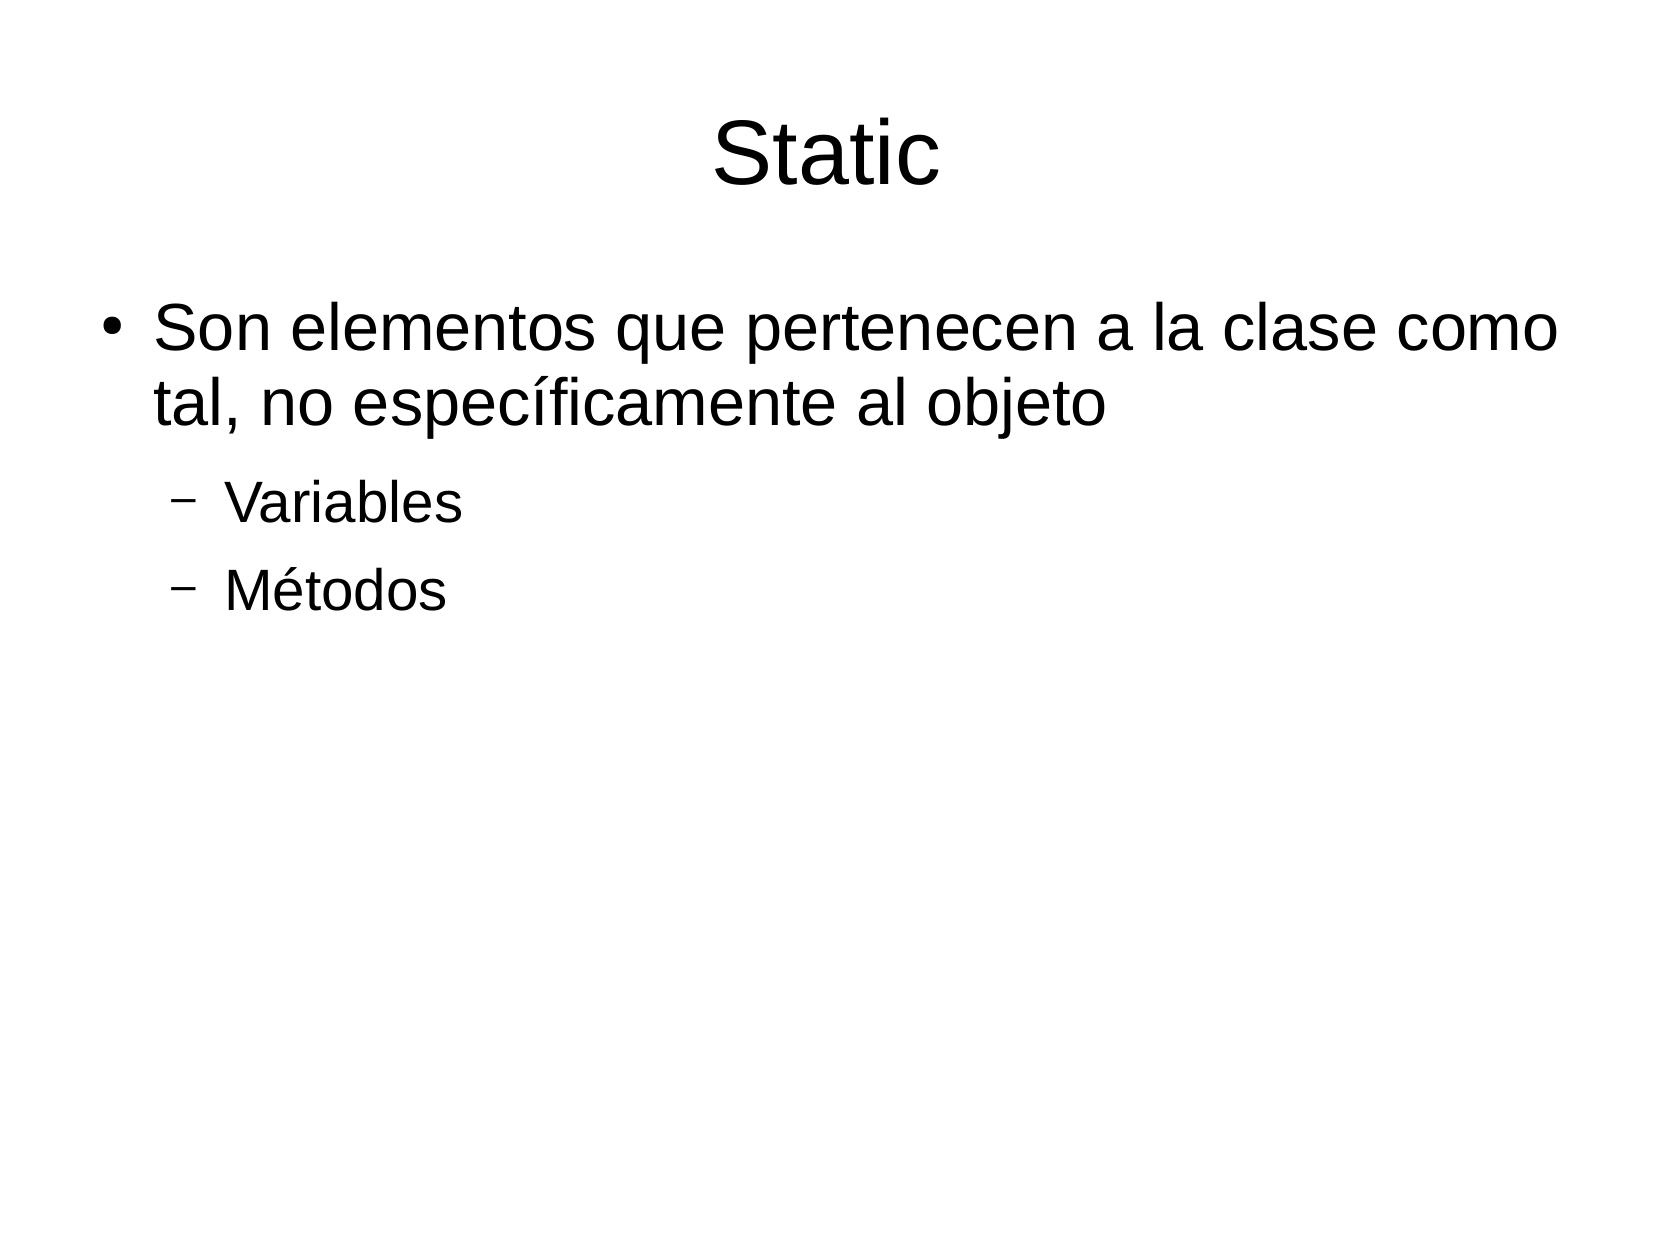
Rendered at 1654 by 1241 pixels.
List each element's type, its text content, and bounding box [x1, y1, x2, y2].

title Static [82, 49, 1571, 257]
list Son elementos que pertenecen a la clase como tal, no específicamente al objeto Variables Métodos [82, 290, 1571, 1010]
